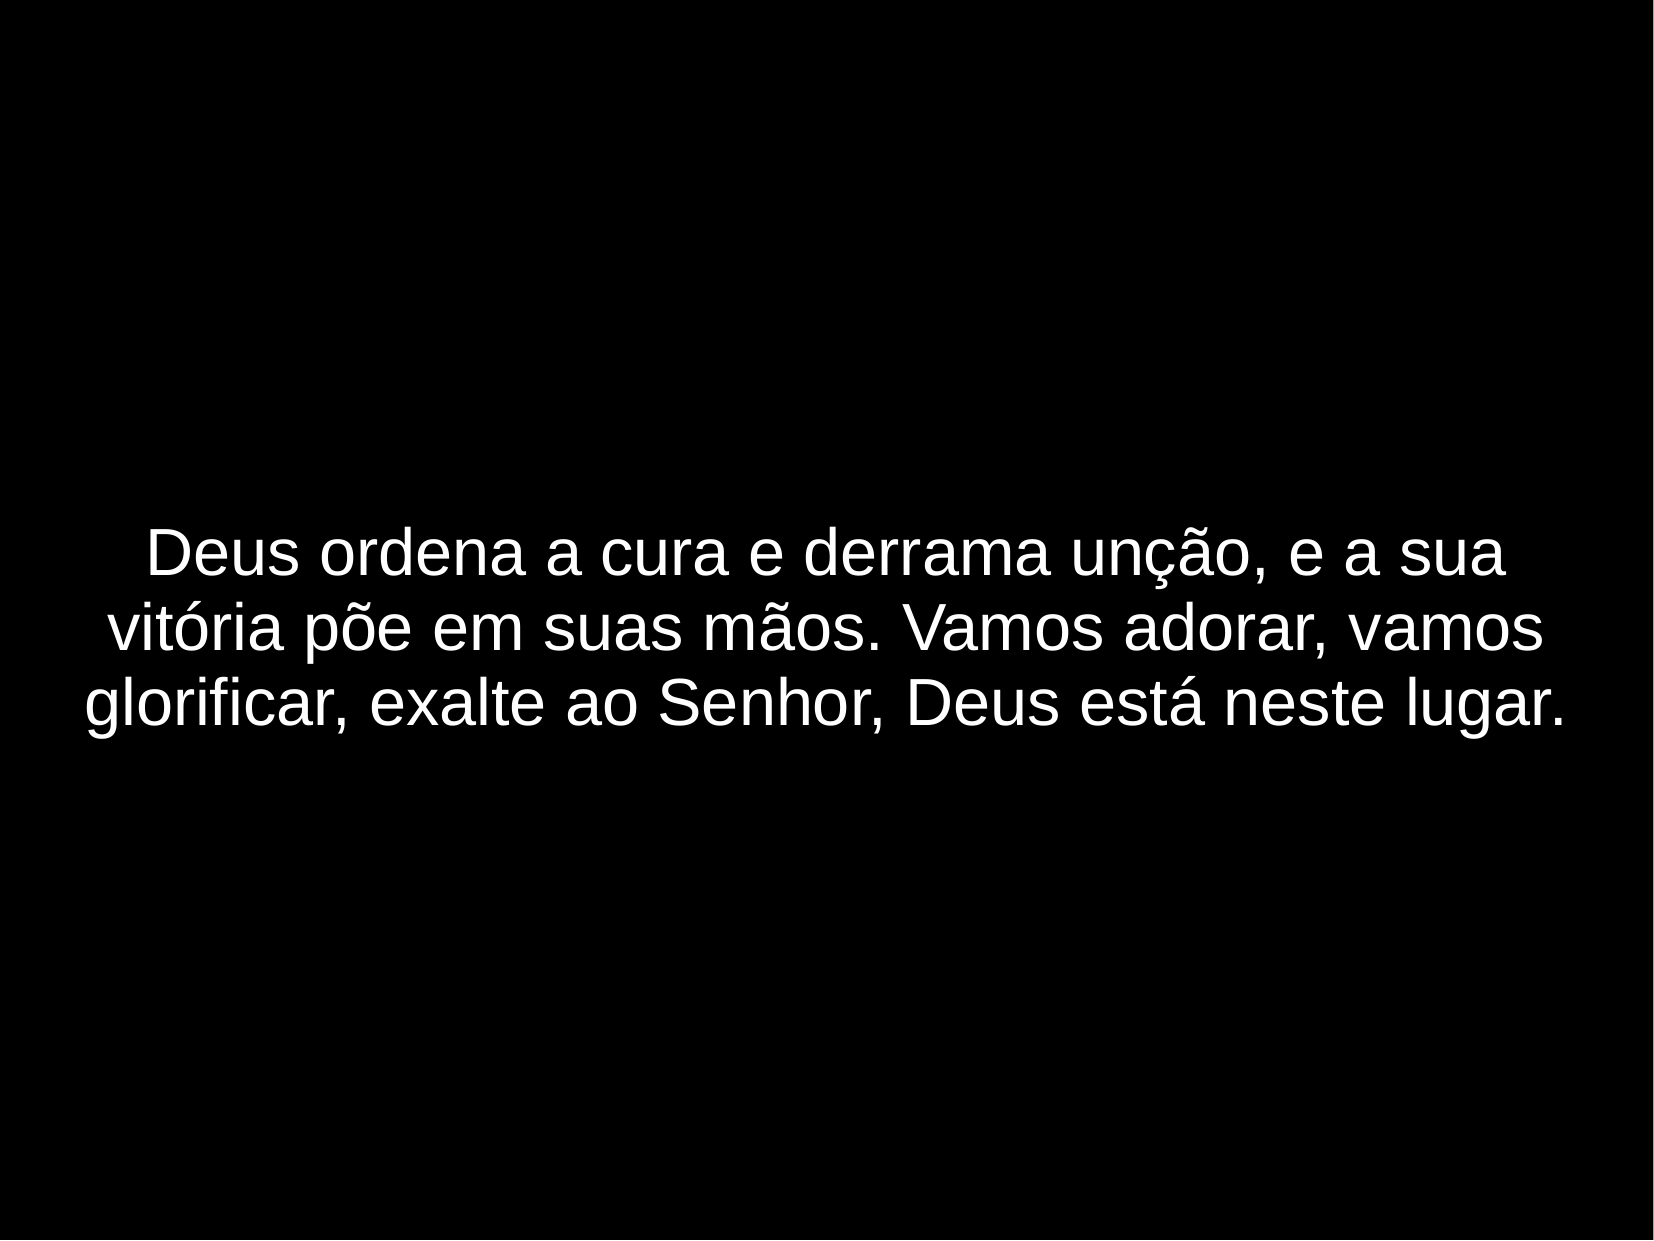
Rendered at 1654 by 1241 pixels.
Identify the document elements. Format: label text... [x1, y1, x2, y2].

subtitle Deus ordena a cura e derrama unção, e a sua vitória põe em suas mãos. Vamos adorar, vamos glorificar, exalte ao Senhor, Deus está neste lugar. [82, 49, 1571, 1205]
